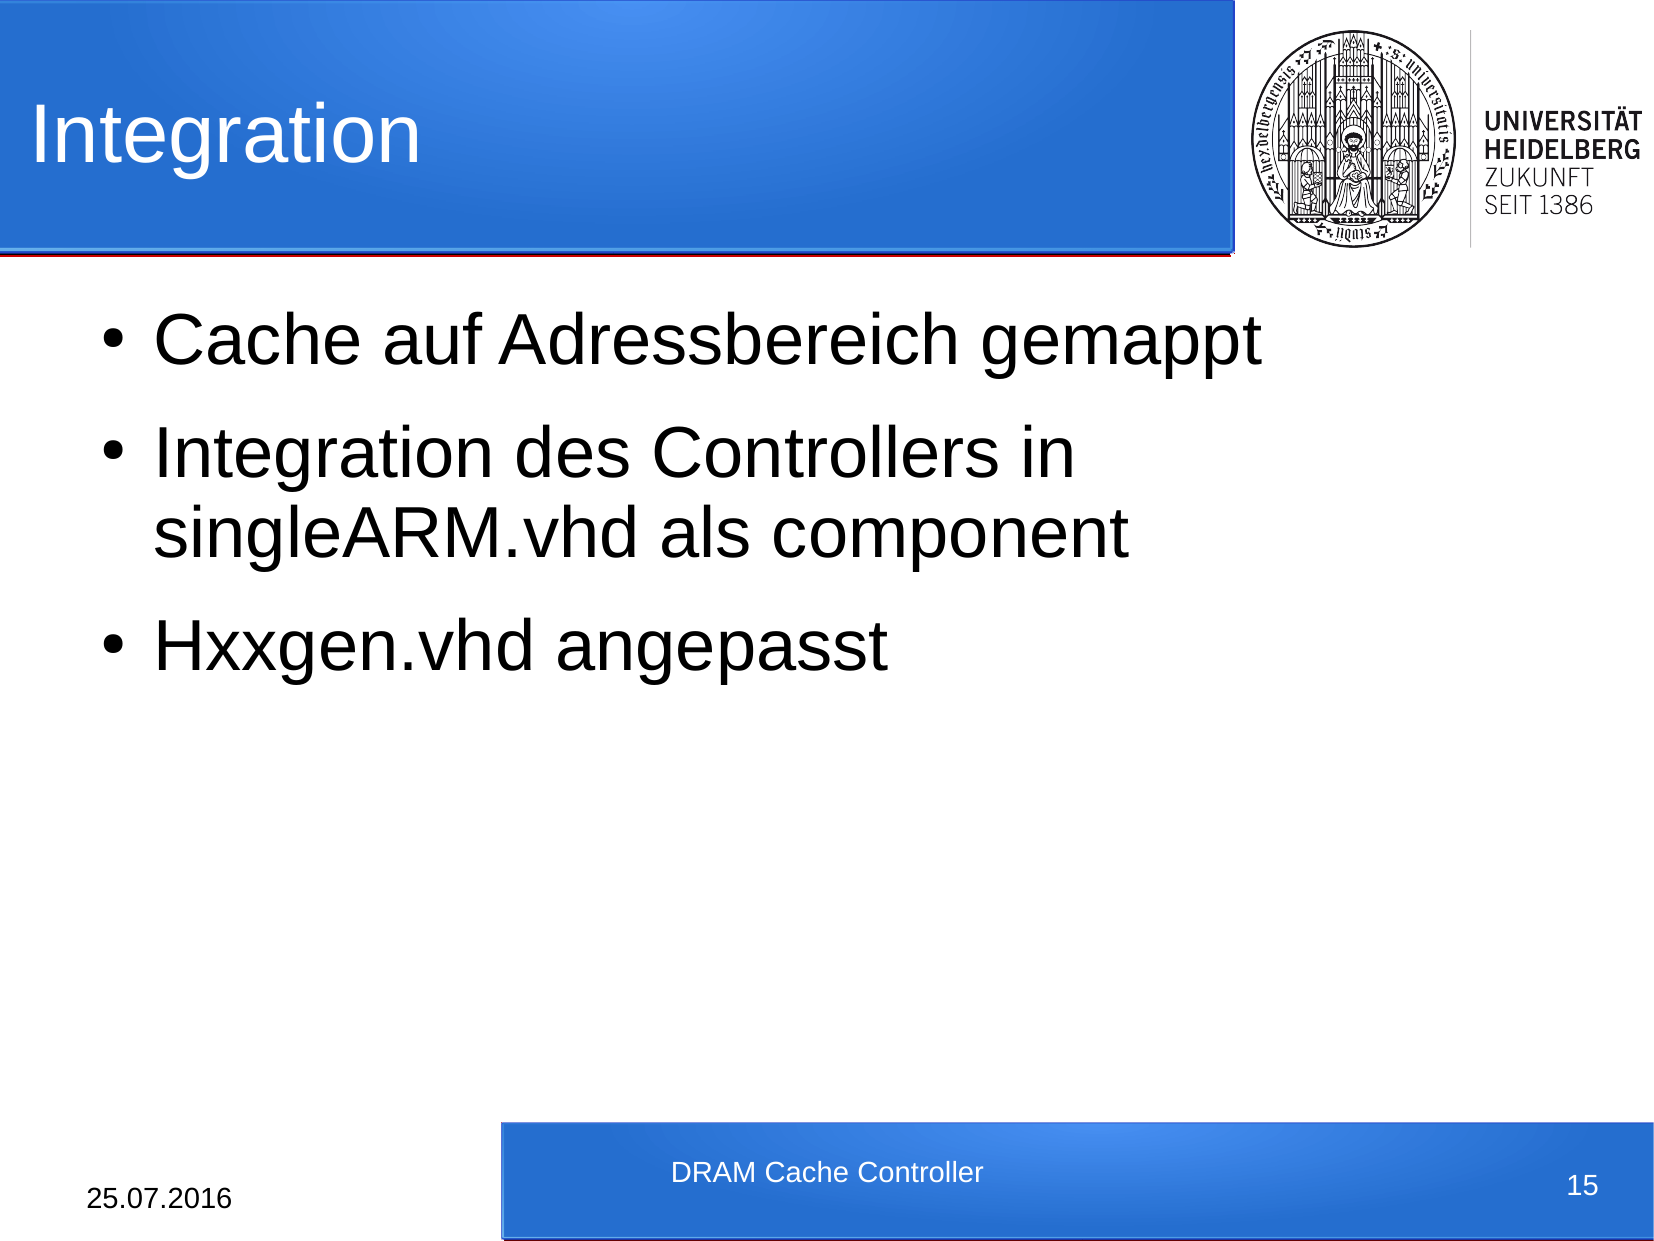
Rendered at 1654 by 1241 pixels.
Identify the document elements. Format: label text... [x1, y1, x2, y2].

picture [496, 1121, 1654, 1241]
list Cache auf Adressbereich gemappt Integration des Controllers in singleARM.vhd als component Hxxgen.vhd angepasst [82, 299, 1571, 1019]
picture [0, 0, 1238, 262]
picture [1251, 30, 1642, 248]
title Integration [29, 31, 1182, 237]
